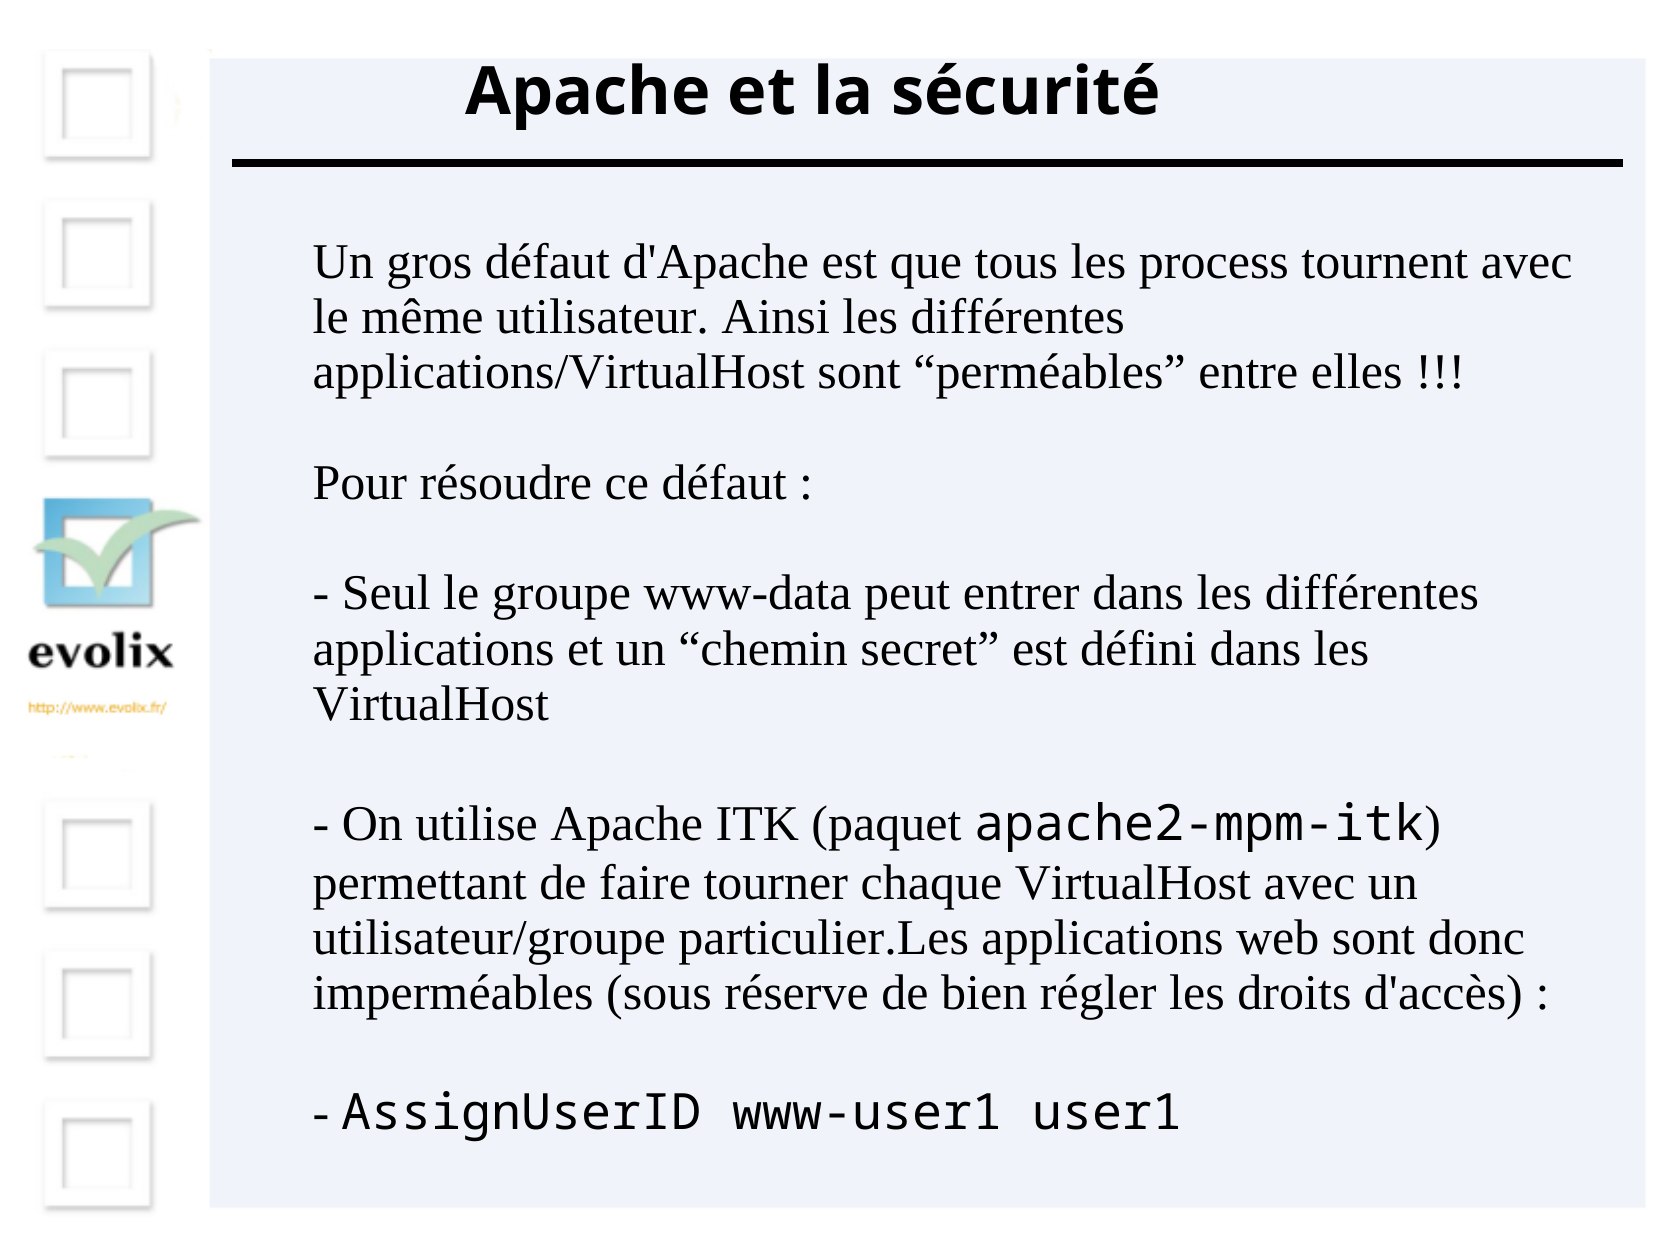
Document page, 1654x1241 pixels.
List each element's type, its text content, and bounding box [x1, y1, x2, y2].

picture [0, 49, 1654, 1218]
subtitle Un gros défaut d'Apache est que tous les process tournent avec le même utilisateur. Ainsi les différentes applications/VirtualHost sont “perméables” entre elles !!! Pour résoudre ce défaut : - Seul le groupe www-data peut entrer dans les différentes applications et un “chemin secret” est défini dans les VirtualHost - On utilise Apache ITK (paquet apache2-mpm-itk) permettant de faire tourner chaque VirtualHost avec un utilisateur/groupe particulier.Les applications web sont donc imperméables (sous réserve de bien régler les droits d'accès) : - AssignUserID www-user1 user1 [312, 205, 1586, 1173]
title Apache et la sécurité [22, 27, 1604, 151]
